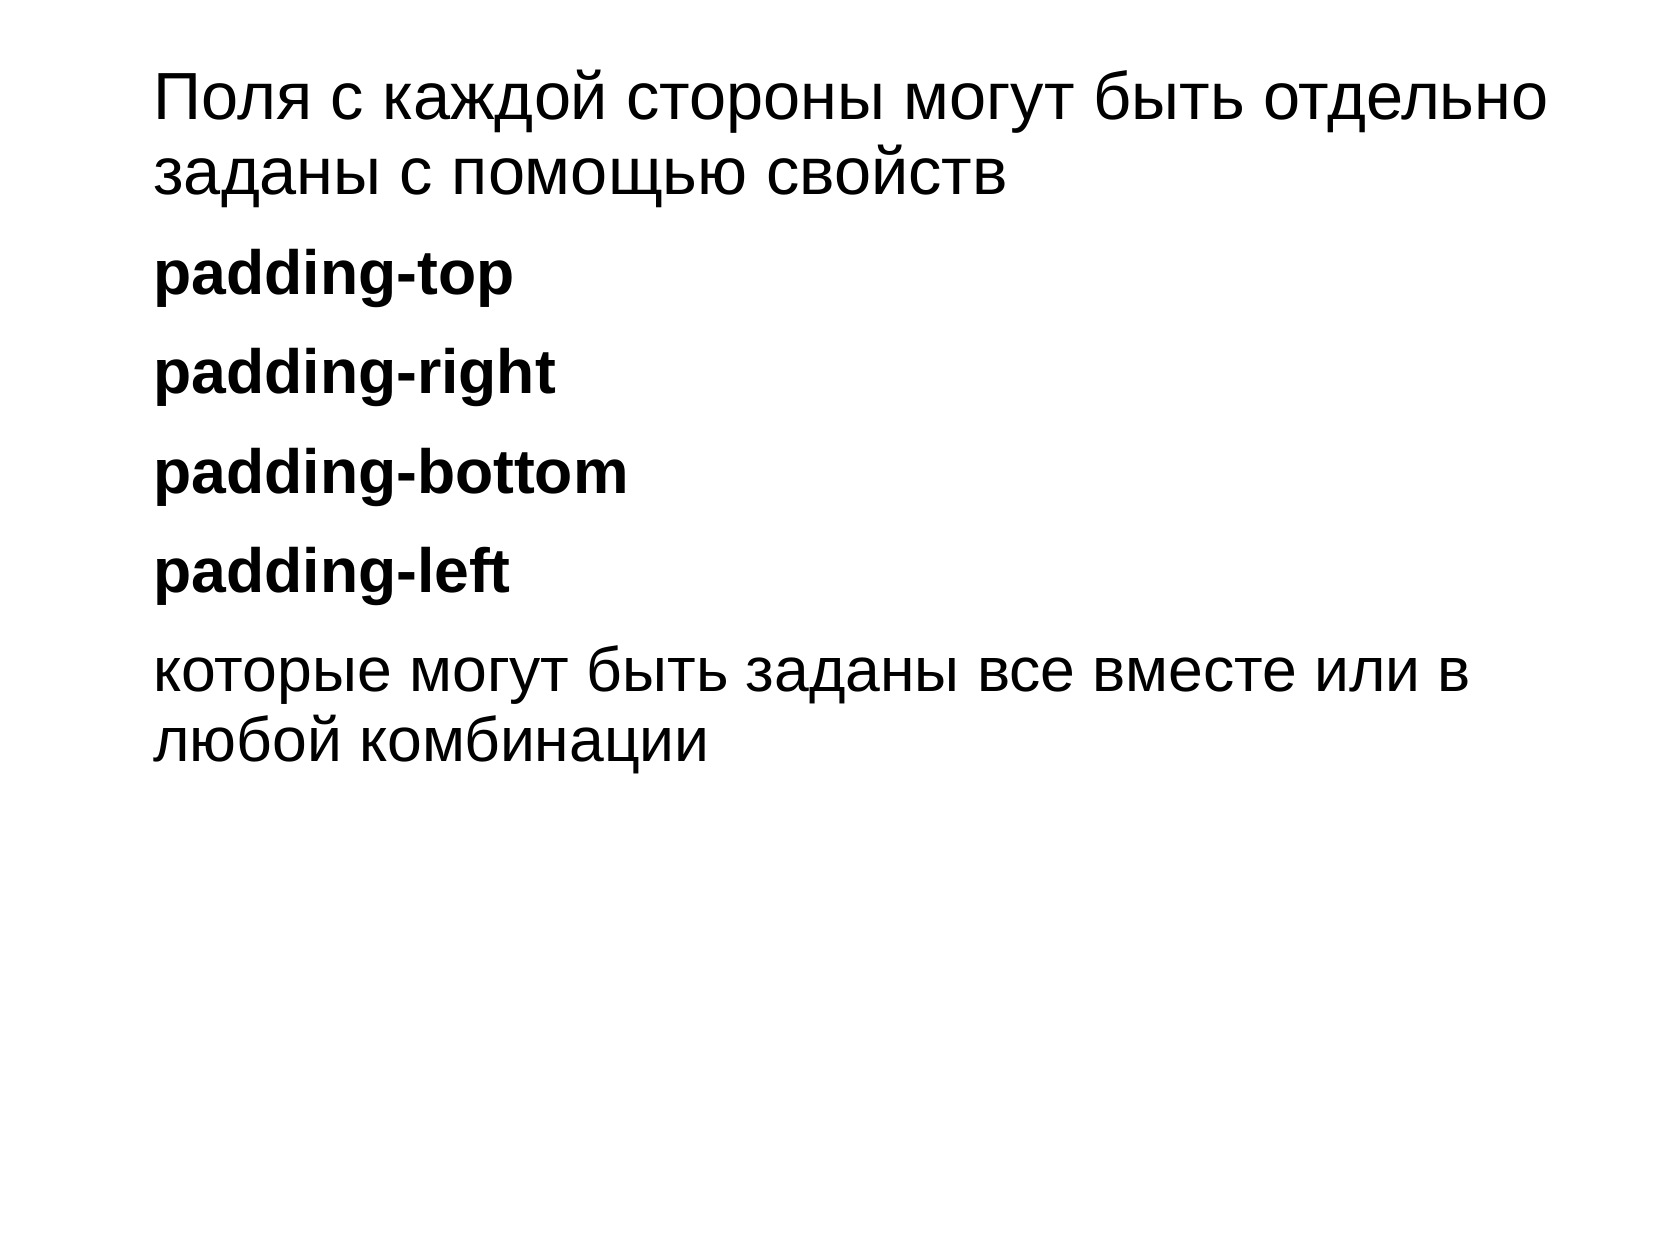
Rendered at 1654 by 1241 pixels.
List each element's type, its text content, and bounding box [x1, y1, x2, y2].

list Поля с каждой стороны могут быть отдельно заданы с помощью свойств padding-top padding-right padding-bottom padding-left которые могут быть заданы все вместе или в любой комбинации [82, 59, 1565, 1182]
